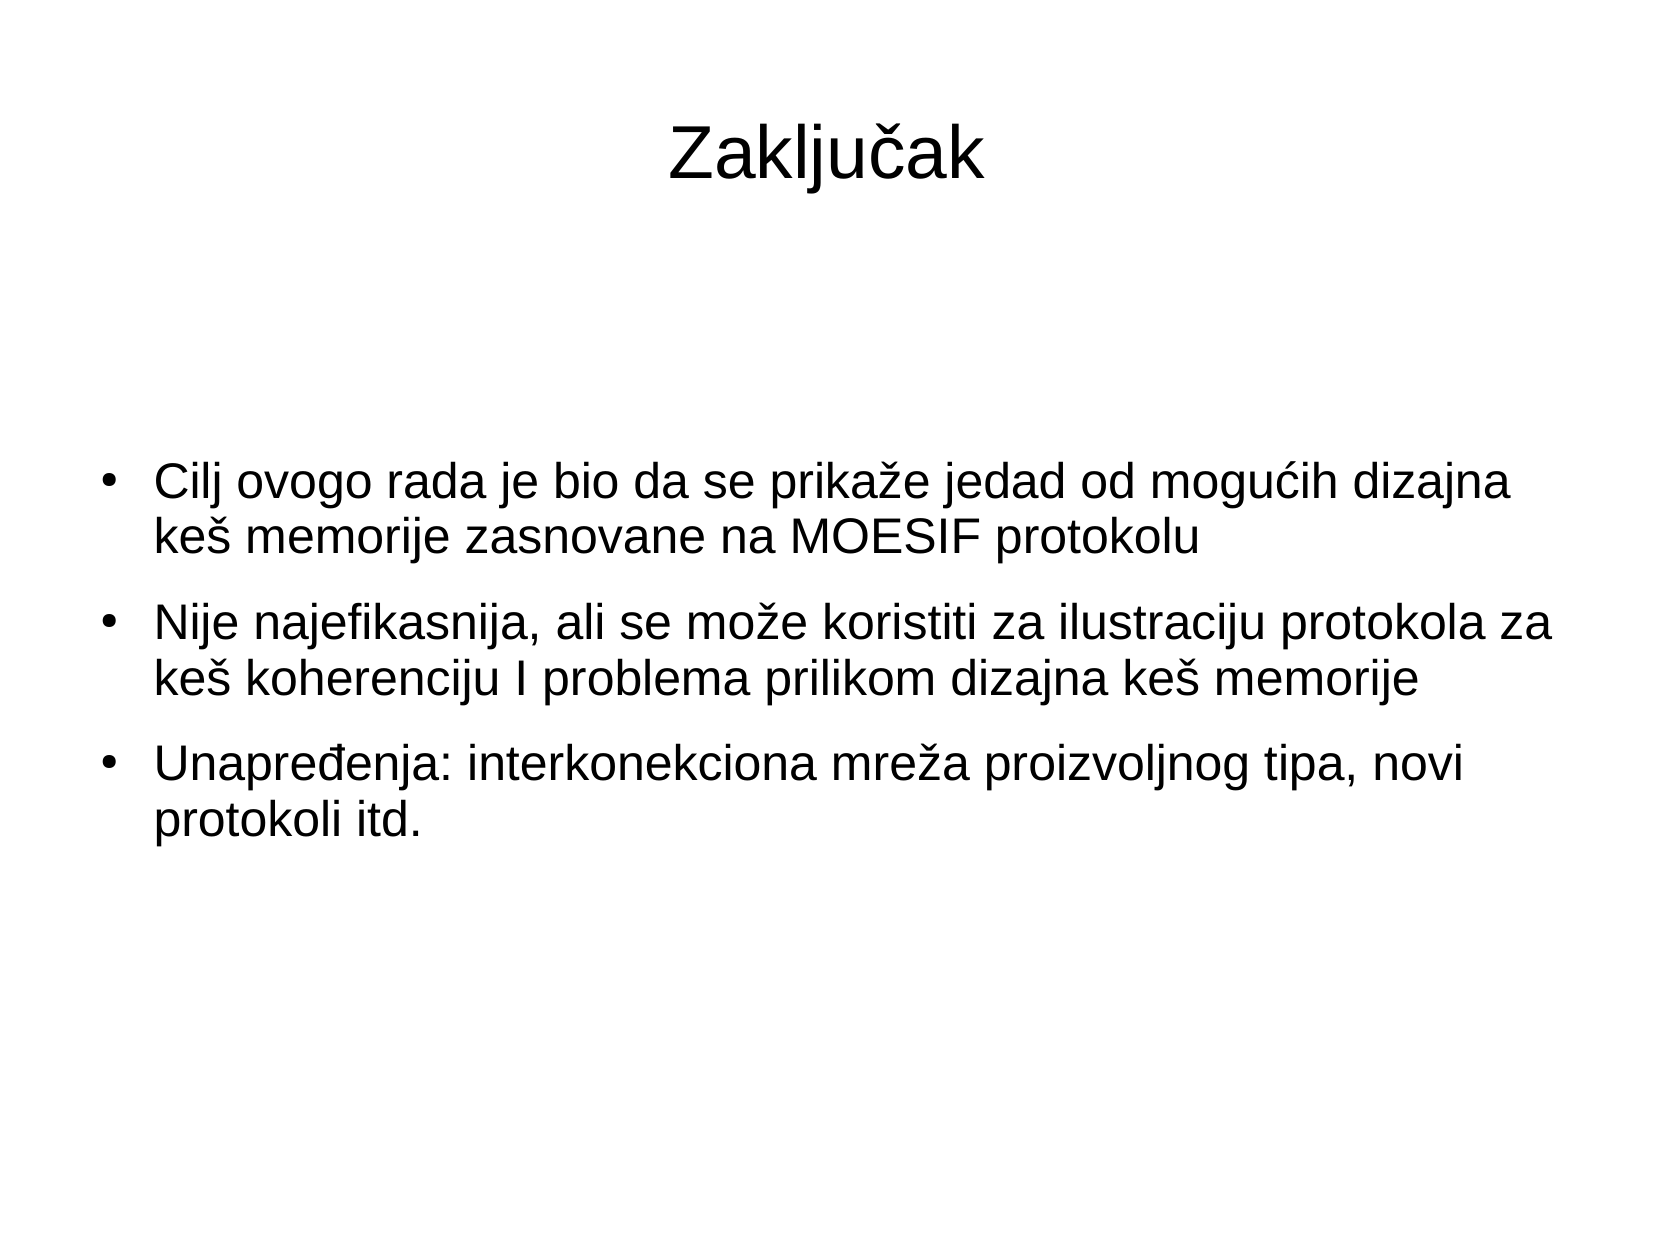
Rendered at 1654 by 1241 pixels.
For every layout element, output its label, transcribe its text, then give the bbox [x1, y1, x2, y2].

title Zaključak [82, 49, 1571, 257]
list Cilj ovogo rada je bio da se prikaže jedad od mogućih dizajna keš memorije zasnovane na MOESIF protokolu Nije najefikasnija, ali se može koristiti za ilustraciju protokola za keš koherenciju I problema prilikom dizajna keš memorije Unapređenja: interkonekciona mreža proizvoljnog tipa, novi protokoli itd. [82, 290, 1571, 1010]
